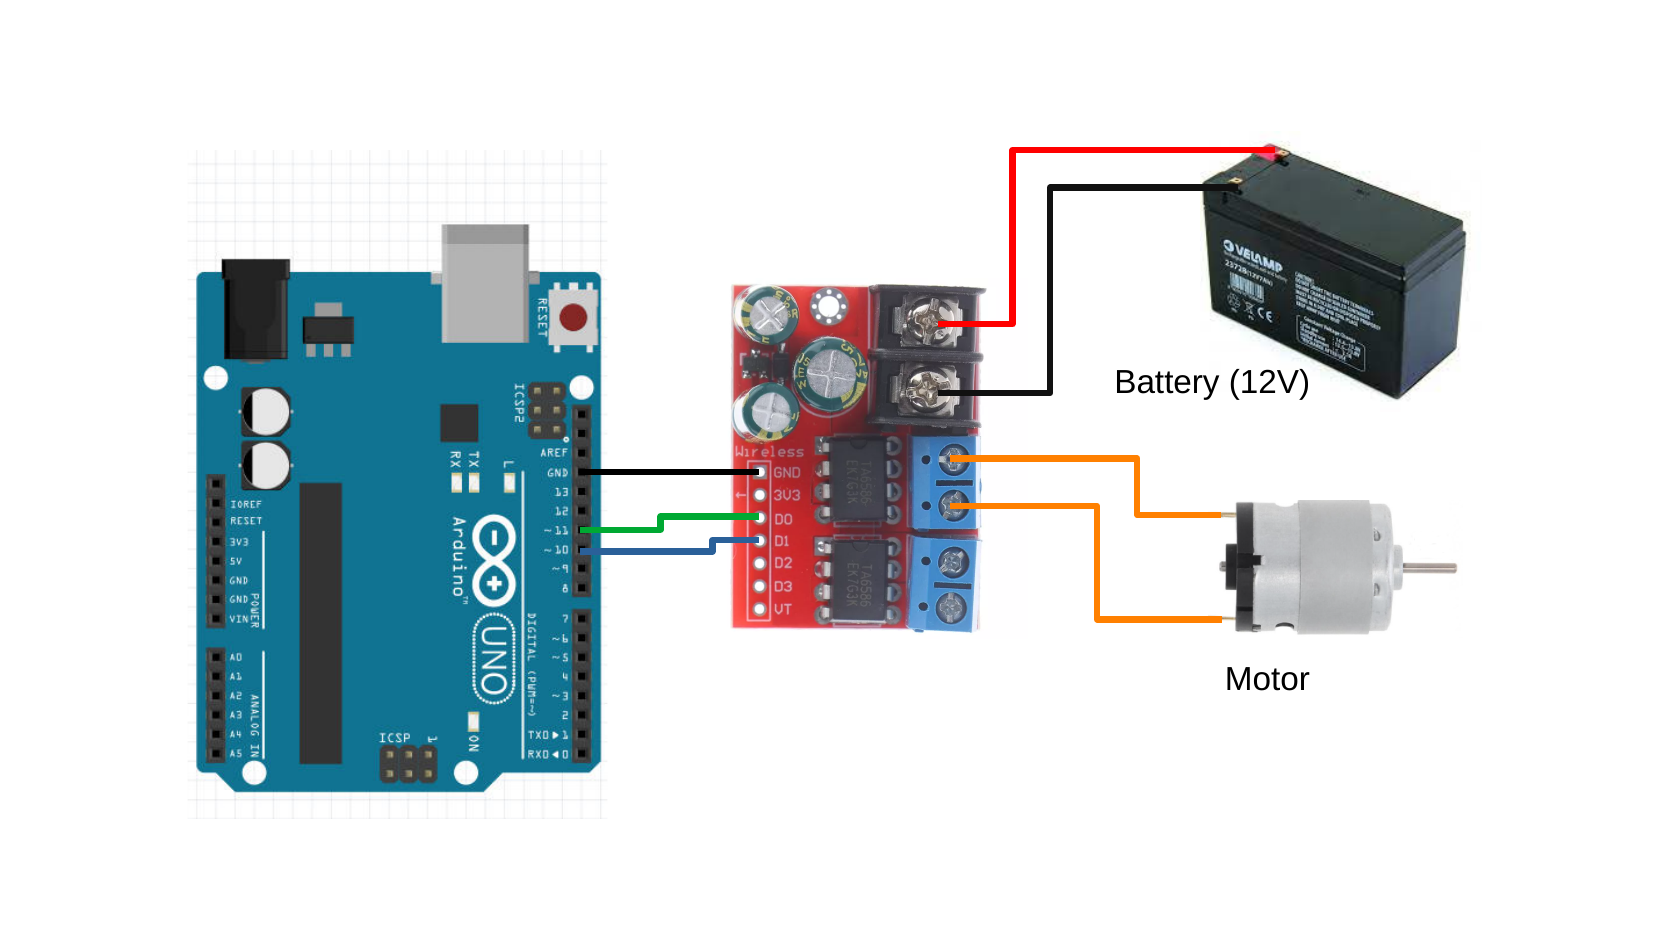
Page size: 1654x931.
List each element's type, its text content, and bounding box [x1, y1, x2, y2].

text_box Motor [1210, 652, 1325, 705]
picture [1200, 131, 1482, 413]
picture [667, 278, 1028, 639]
picture [1208, 500, 1463, 638]
text_box Battery (12V) [1099, 355, 1326, 408]
picture [187, 150, 608, 819]
